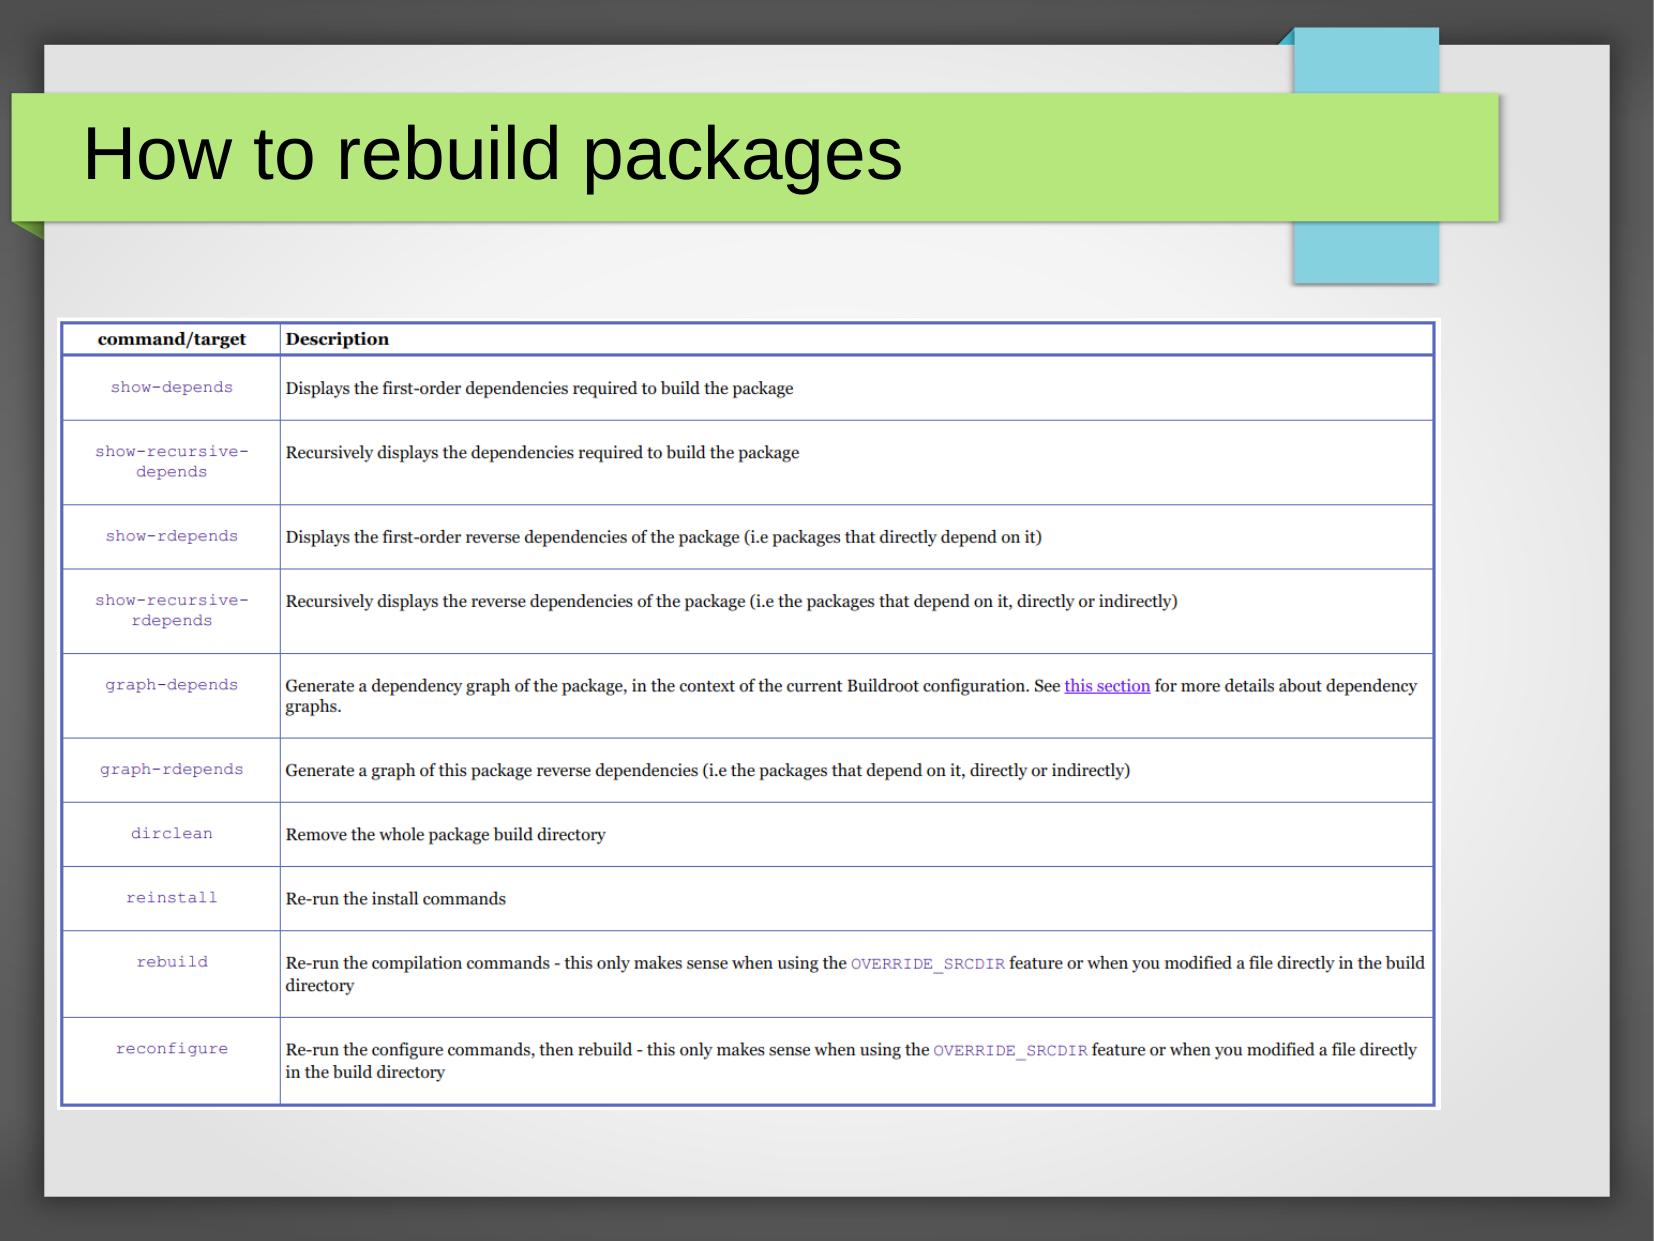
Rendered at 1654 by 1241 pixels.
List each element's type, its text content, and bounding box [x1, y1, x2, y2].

title How to rebuild packages [82, 94, 1264, 213]
picture [0, 0, 1654, 1241]
